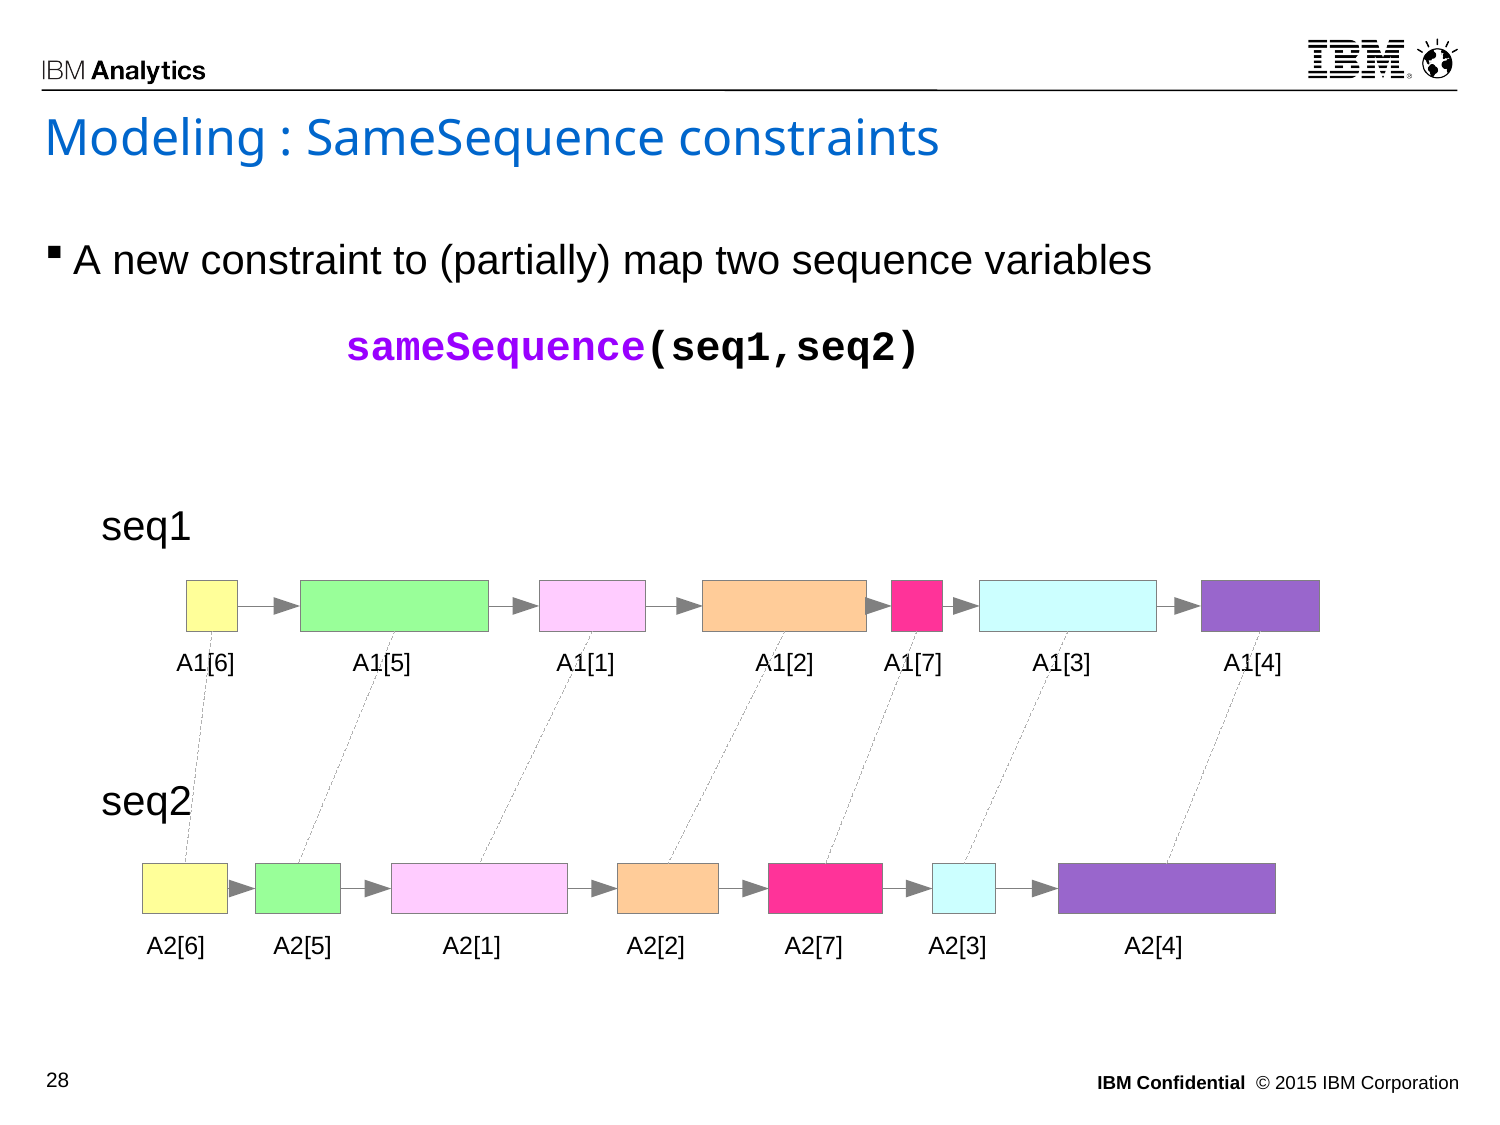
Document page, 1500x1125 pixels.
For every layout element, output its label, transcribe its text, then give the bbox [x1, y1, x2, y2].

text_box A2[5] [258, 922, 357, 970]
text_box A2[2] [611, 922, 711, 970]
text_box [702, 580, 867, 632]
text_box A1[4] [1208, 639, 1308, 688]
text_box A1[2] [740, 639, 839, 688]
picture [24, 42, 224, 99]
title Modeling : SameSequence constraints [29, 97, 1500, 203]
text_box A2[1] [427, 922, 527, 970]
text_box [186, 580, 238, 632]
text_box A2[7] [769, 922, 869, 970]
text_box [539, 580, 646, 632]
text_box A1[5] [337, 639, 437, 688]
text_box A2[6] [131, 922, 231, 970]
text_box seq2 [86, 766, 233, 846]
text_box [142, 863, 228, 914]
text_box A2[3] [913, 922, 1012, 970]
text_box seq1 [86, 491, 233, 572]
text_box [1201, 580, 1320, 632]
text_box [891, 580, 943, 632]
text_box [255, 863, 341, 914]
text_box A2[4] [1109, 922, 1208, 970]
text_box sameSequence(seq1,seq2) [345, 311, 968, 427]
text_box A1[7] [868, 639, 968, 688]
text_box [300, 580, 489, 632]
text_box A1[3] [1017, 639, 1116, 688]
text_box A1[1] [541, 639, 640, 688]
text_box A1[6] [161, 639, 261, 688]
list A new constraint to (partially) map two sequence variables [30, 224, 1426, 1066]
text_box [1058, 863, 1276, 914]
picture [1294, 24, 1469, 91]
text_box [979, 580, 1157, 632]
text_box [768, 863, 883, 914]
text_box [391, 863, 568, 914]
text_box [932, 863, 996, 914]
text_box [617, 863, 719, 914]
